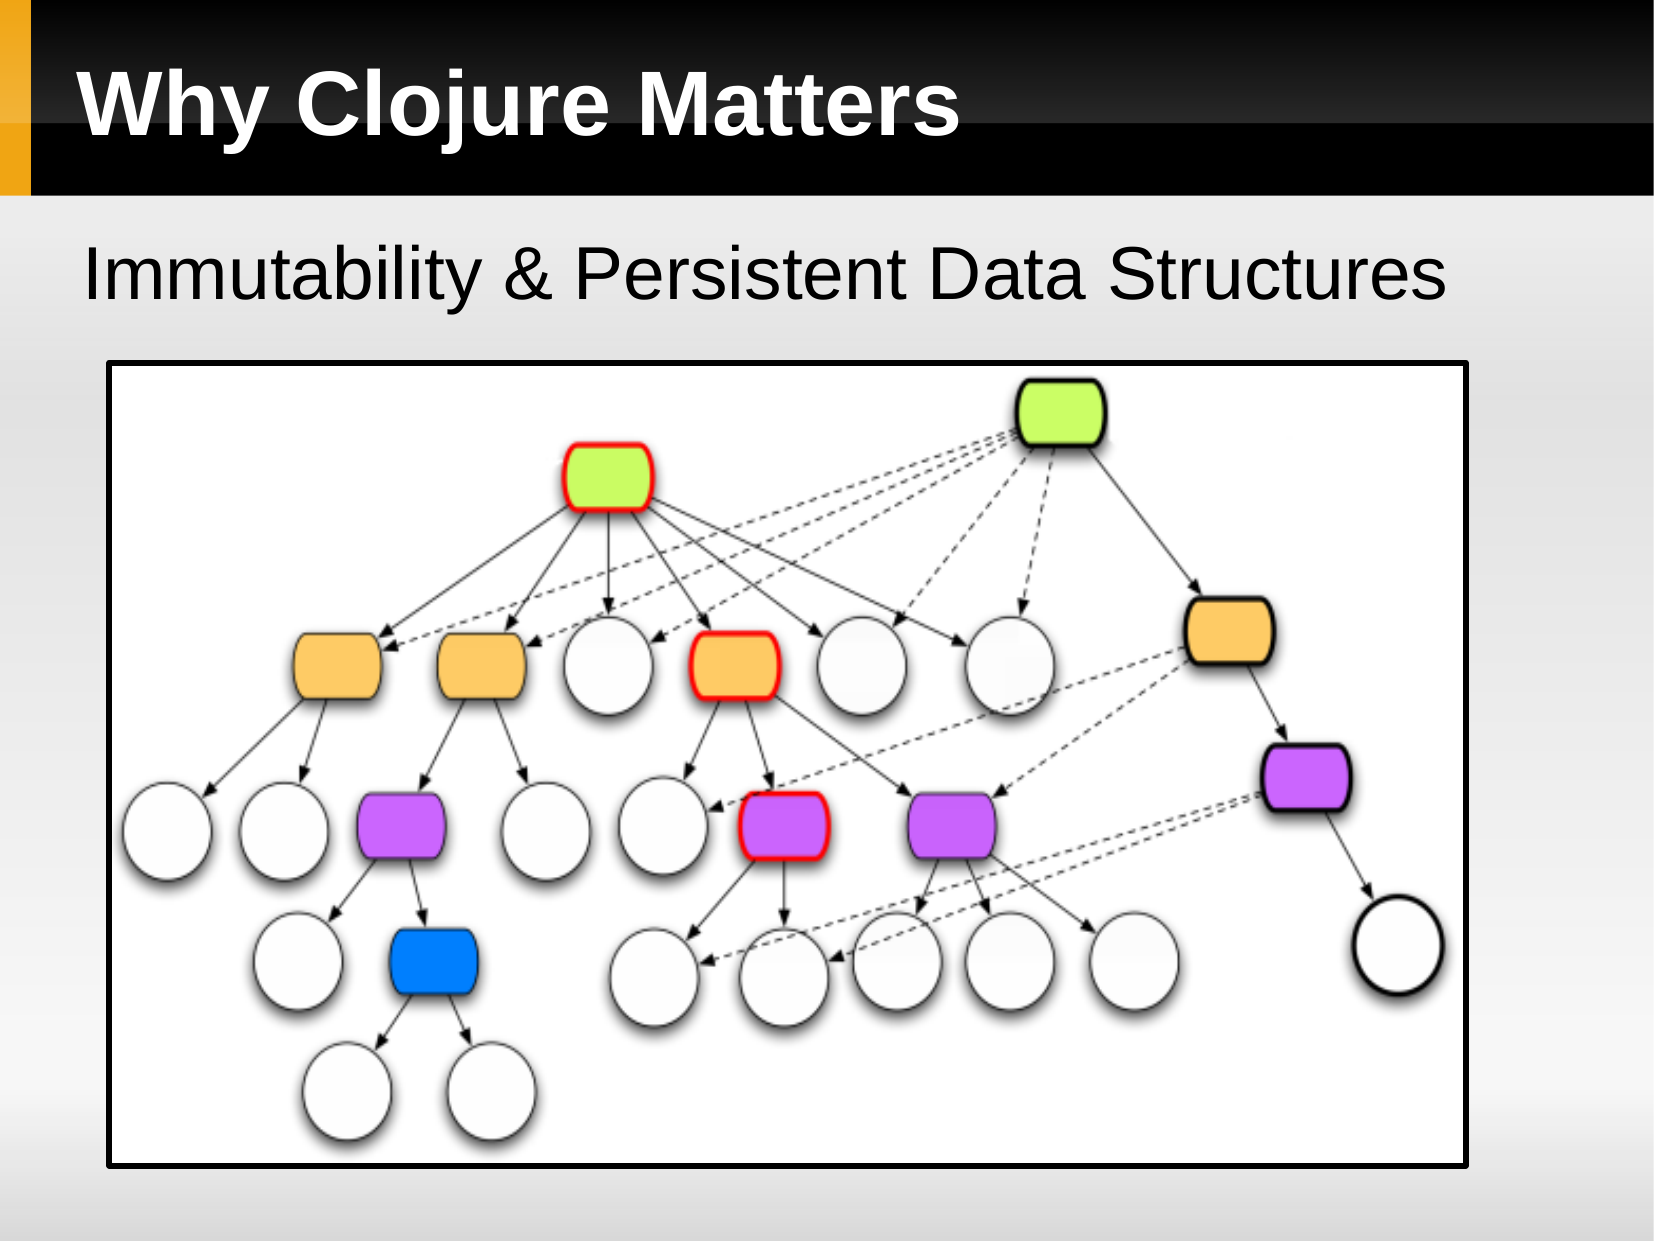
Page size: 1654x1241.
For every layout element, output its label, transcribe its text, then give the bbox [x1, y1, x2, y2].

title Why Clojure Matters [76, 0, 1565, 208]
list Immutability & Persistent Data Structures [82, 231, 1576, 1036]
picture [0, 0, 1654, 1241]
